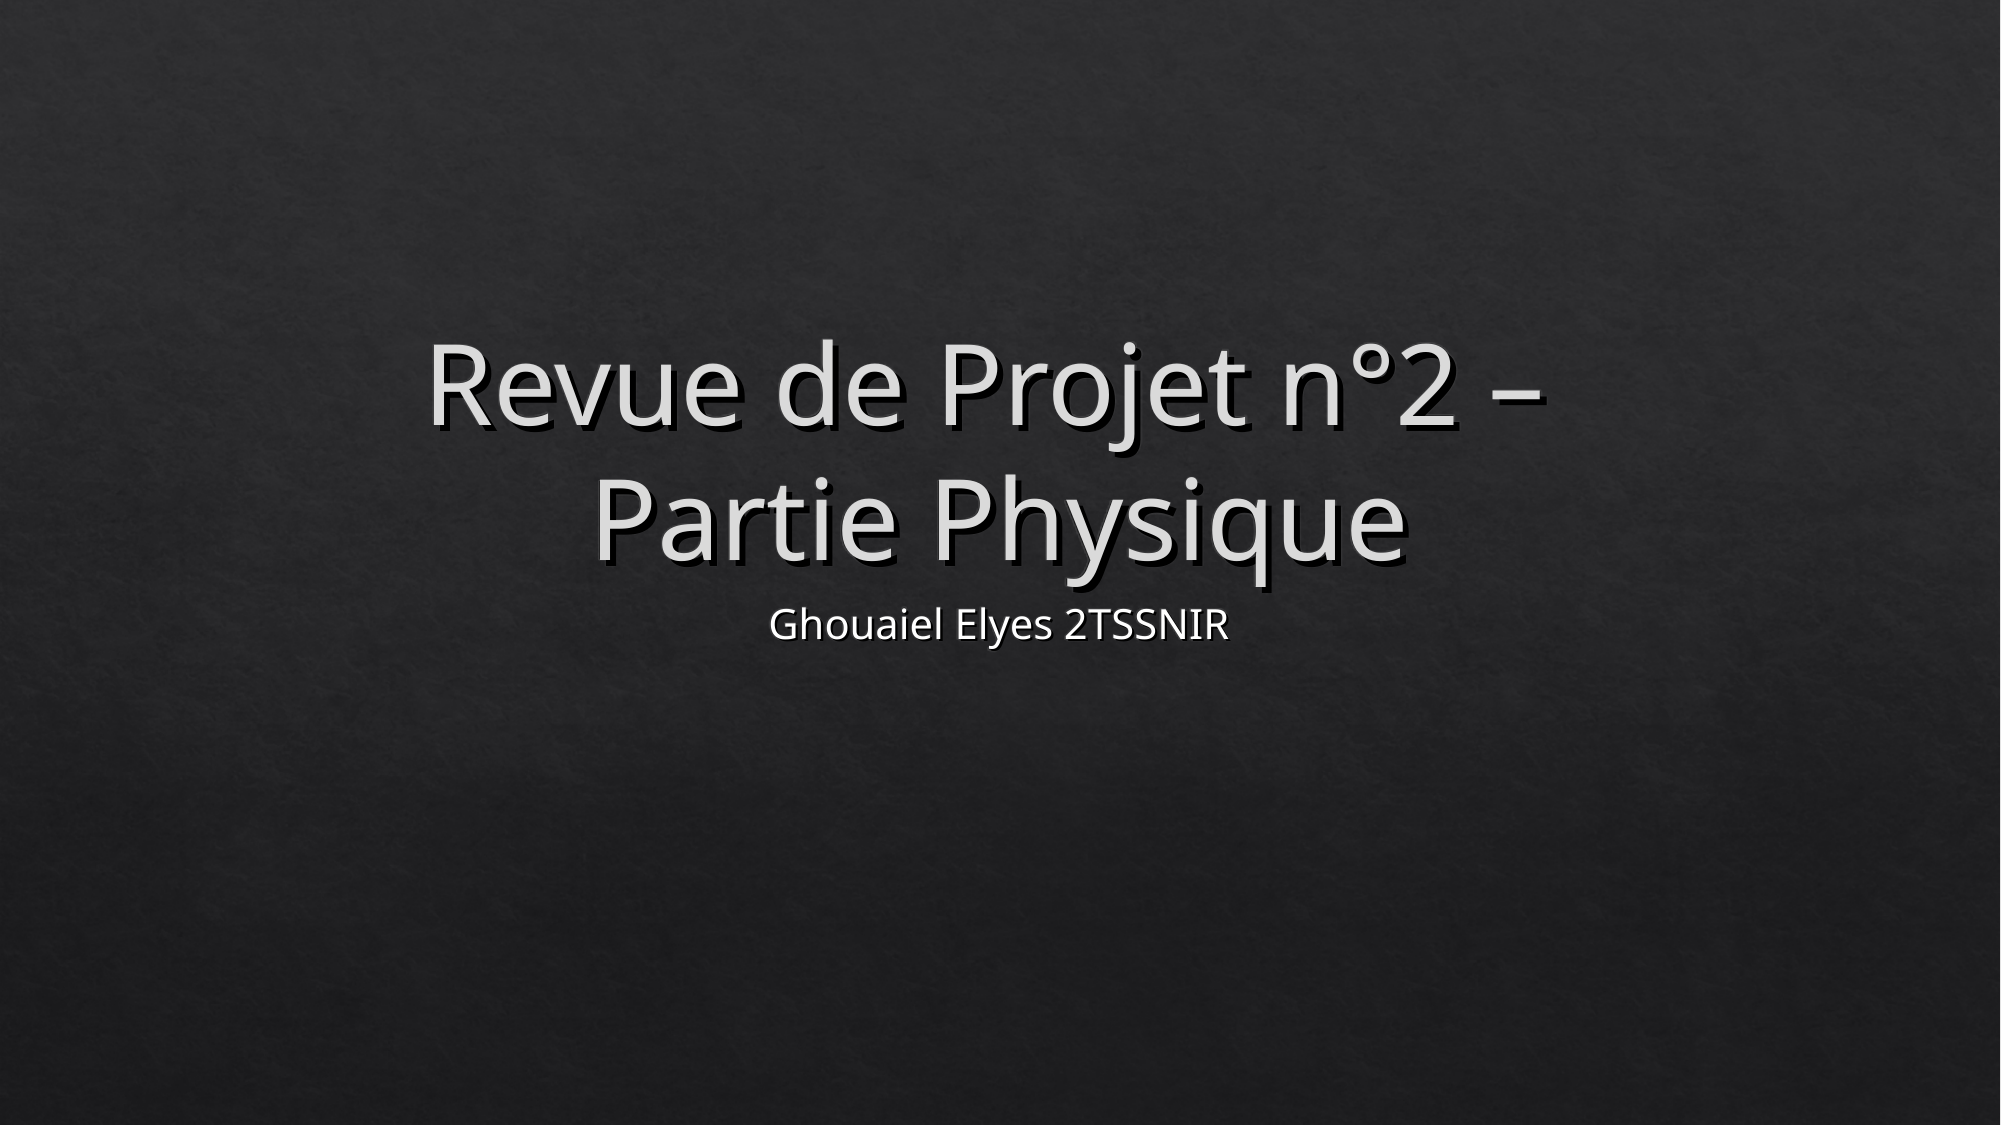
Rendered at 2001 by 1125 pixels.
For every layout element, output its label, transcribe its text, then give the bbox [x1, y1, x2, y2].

subtitle Ghouaiel Elyes 2TSSNIR [224, 590, 1774, 763]
title Revue de Projet n°2 – Partie Physique [224, 290, 1774, 590]
